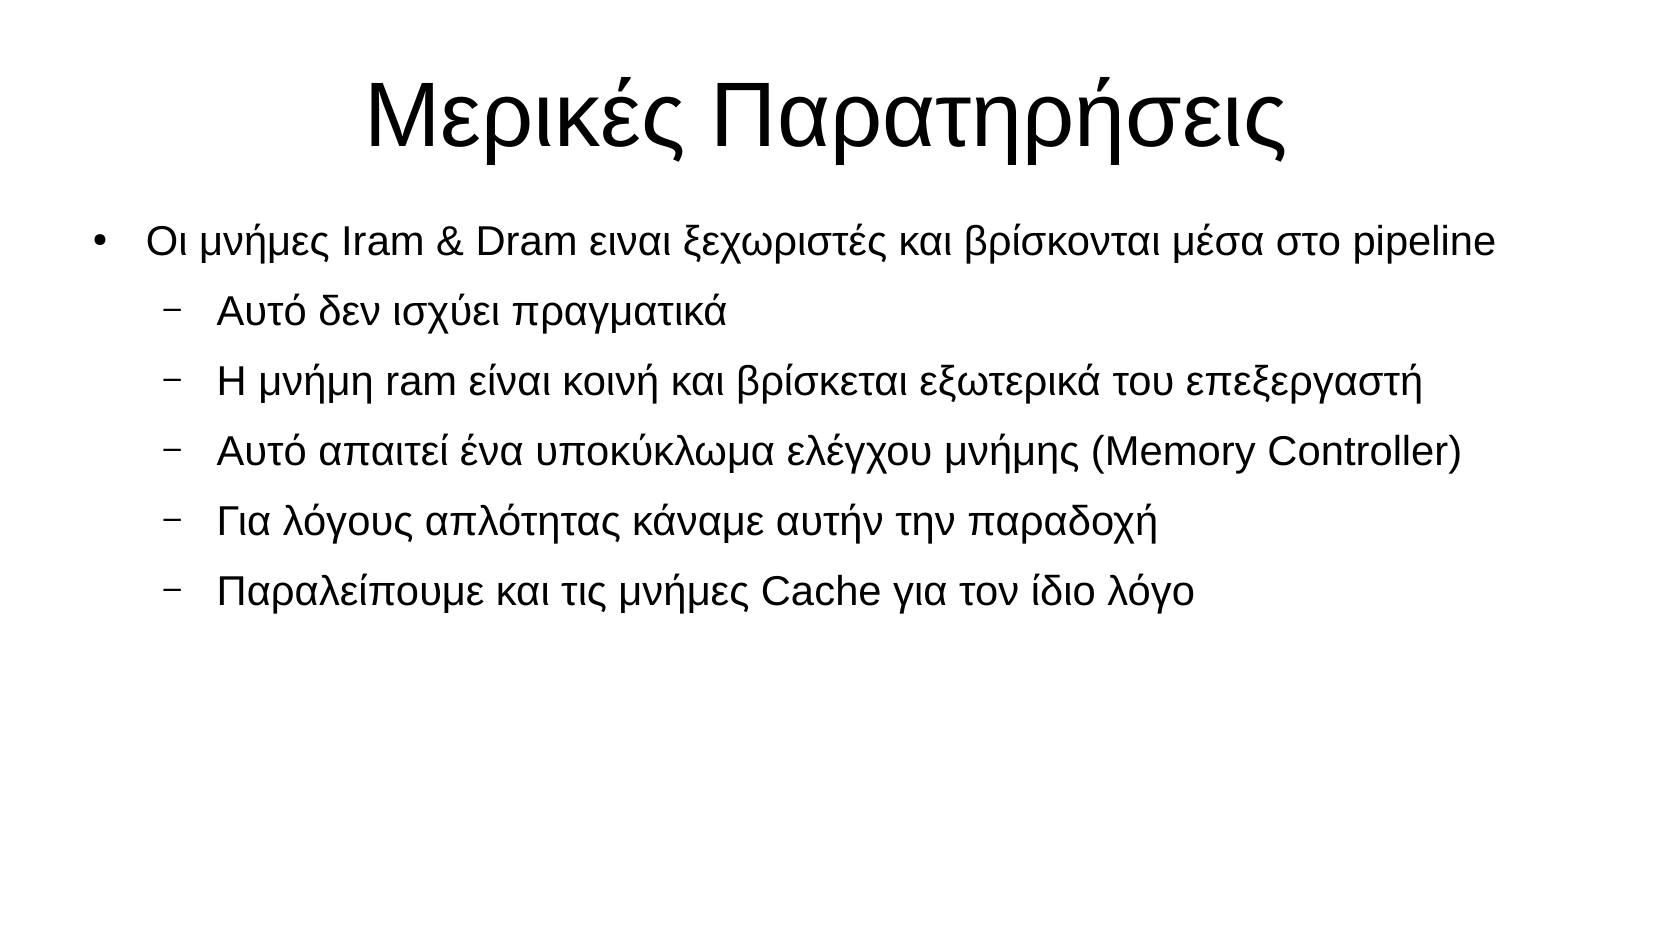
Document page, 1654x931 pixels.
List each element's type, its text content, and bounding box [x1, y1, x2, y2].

list Οι μνήμες Iram & Dram ειναι ξεχωριστές και βρίσκονται μέσα στο pipeline Αυτό δεν ισχύει πραγματικά Η μνήμη ram είναι κοινή και βρίσκεται εξωτερικά του επεξεργαστή Αυτό απαιτεί ένα υποκύκλωμα ελέγχου μνήμης (Memory Controller) Για λόγους απλότητας κάναμε αυτήν την παραδοχή Παραλείπουμε και τις μνήμες Cache για τον ίδιο λόγο [75, 217, 1571, 901]
title Μερικές Παρατηρήσεις [82, 37, 1571, 193]
